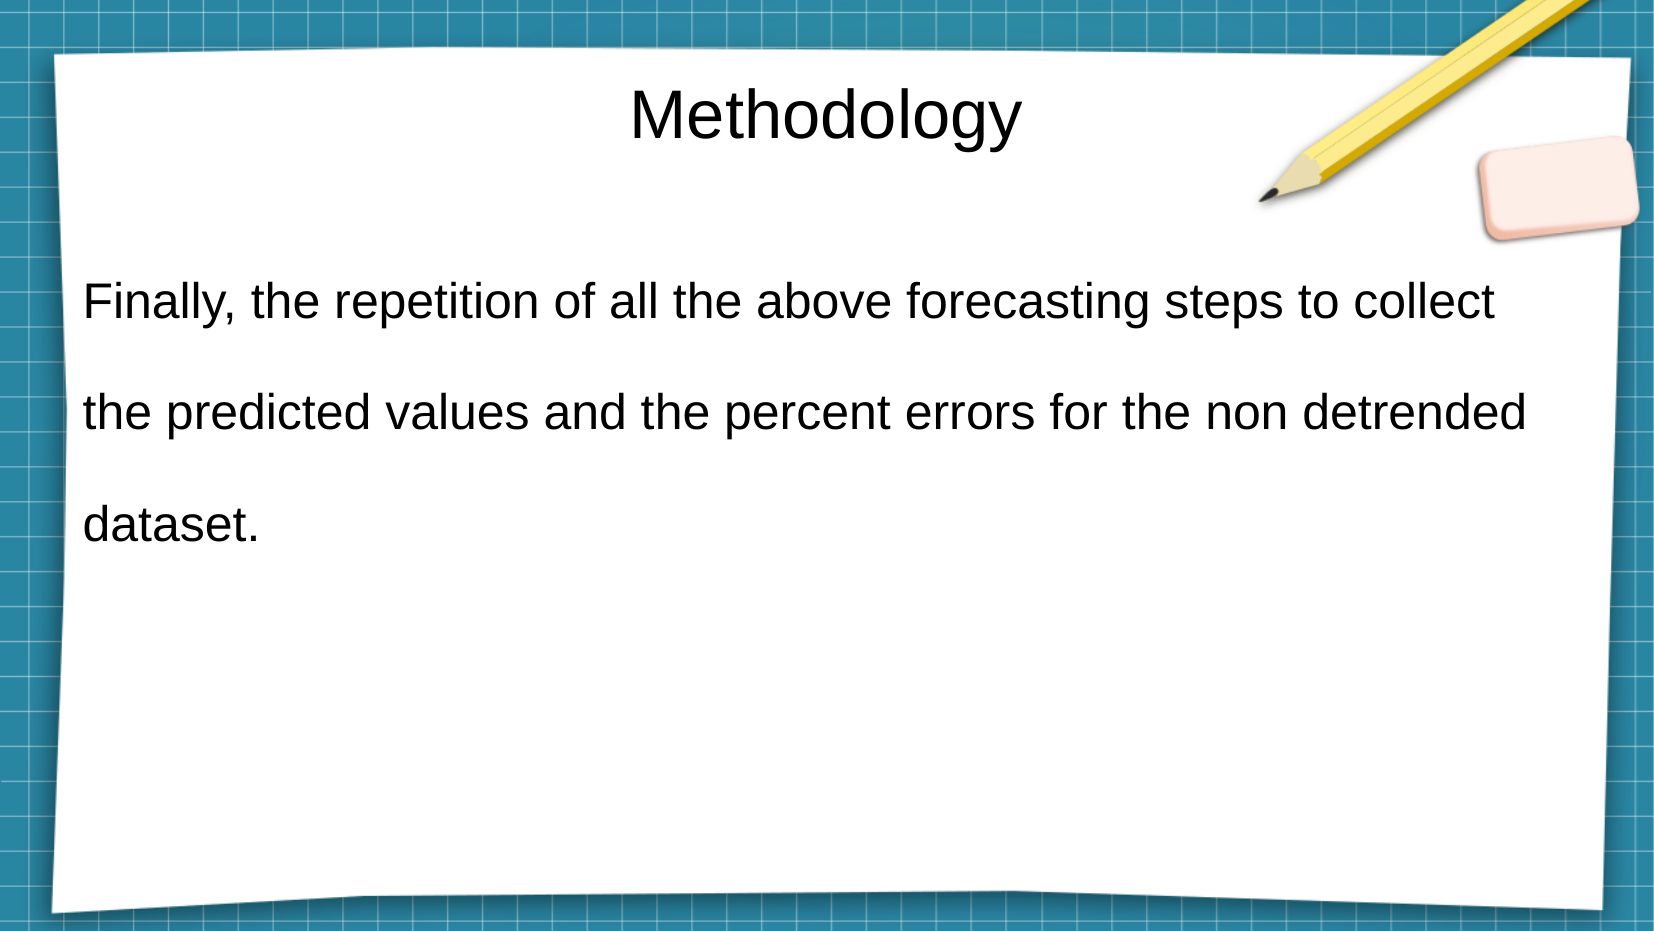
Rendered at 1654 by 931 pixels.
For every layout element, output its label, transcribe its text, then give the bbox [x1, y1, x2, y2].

picture [0, 0, 1654, 931]
list Finally, the repetition of all the above forecasting steps to collect the predicted values and the percent errors for the non detrended dataset. [82, 217, 1571, 758]
title Methodology [82, 37, 1571, 193]
